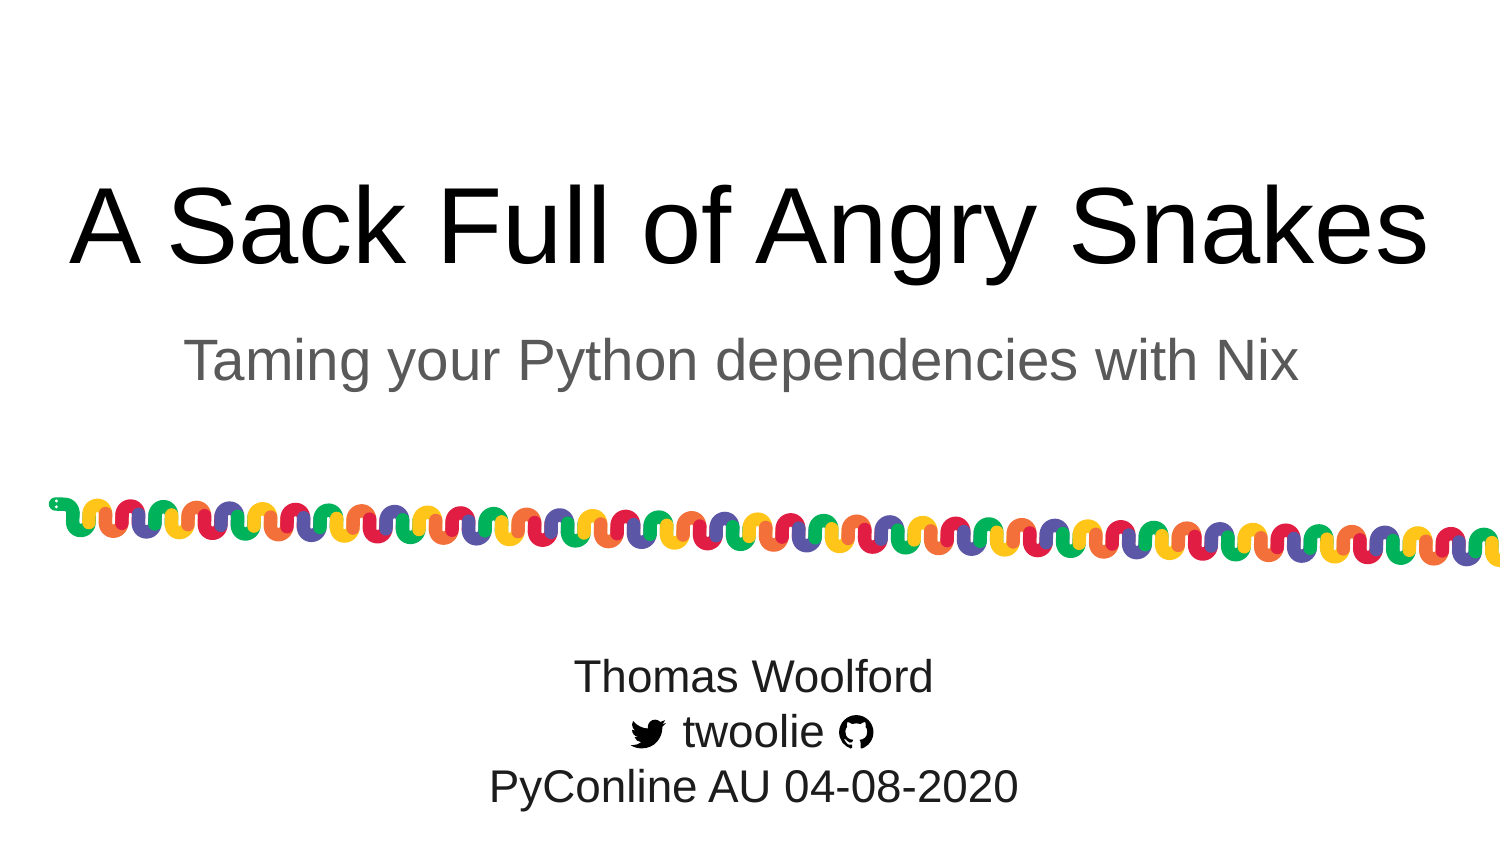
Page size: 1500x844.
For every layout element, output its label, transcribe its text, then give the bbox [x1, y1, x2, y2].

title A Sack Full of Angry Snakes [51, 122, 1449, 319]
subtitle Taming your Python dependencies with Nix [43, 307, 1441, 438]
text_box Thomas Woolford twoolie PyConline AU 04-08-2020 [55, 631, 1453, 827]
picture [628, 714, 668, 754]
picture [48, 497, 1500, 567]
picture [838, 714, 875, 751]
